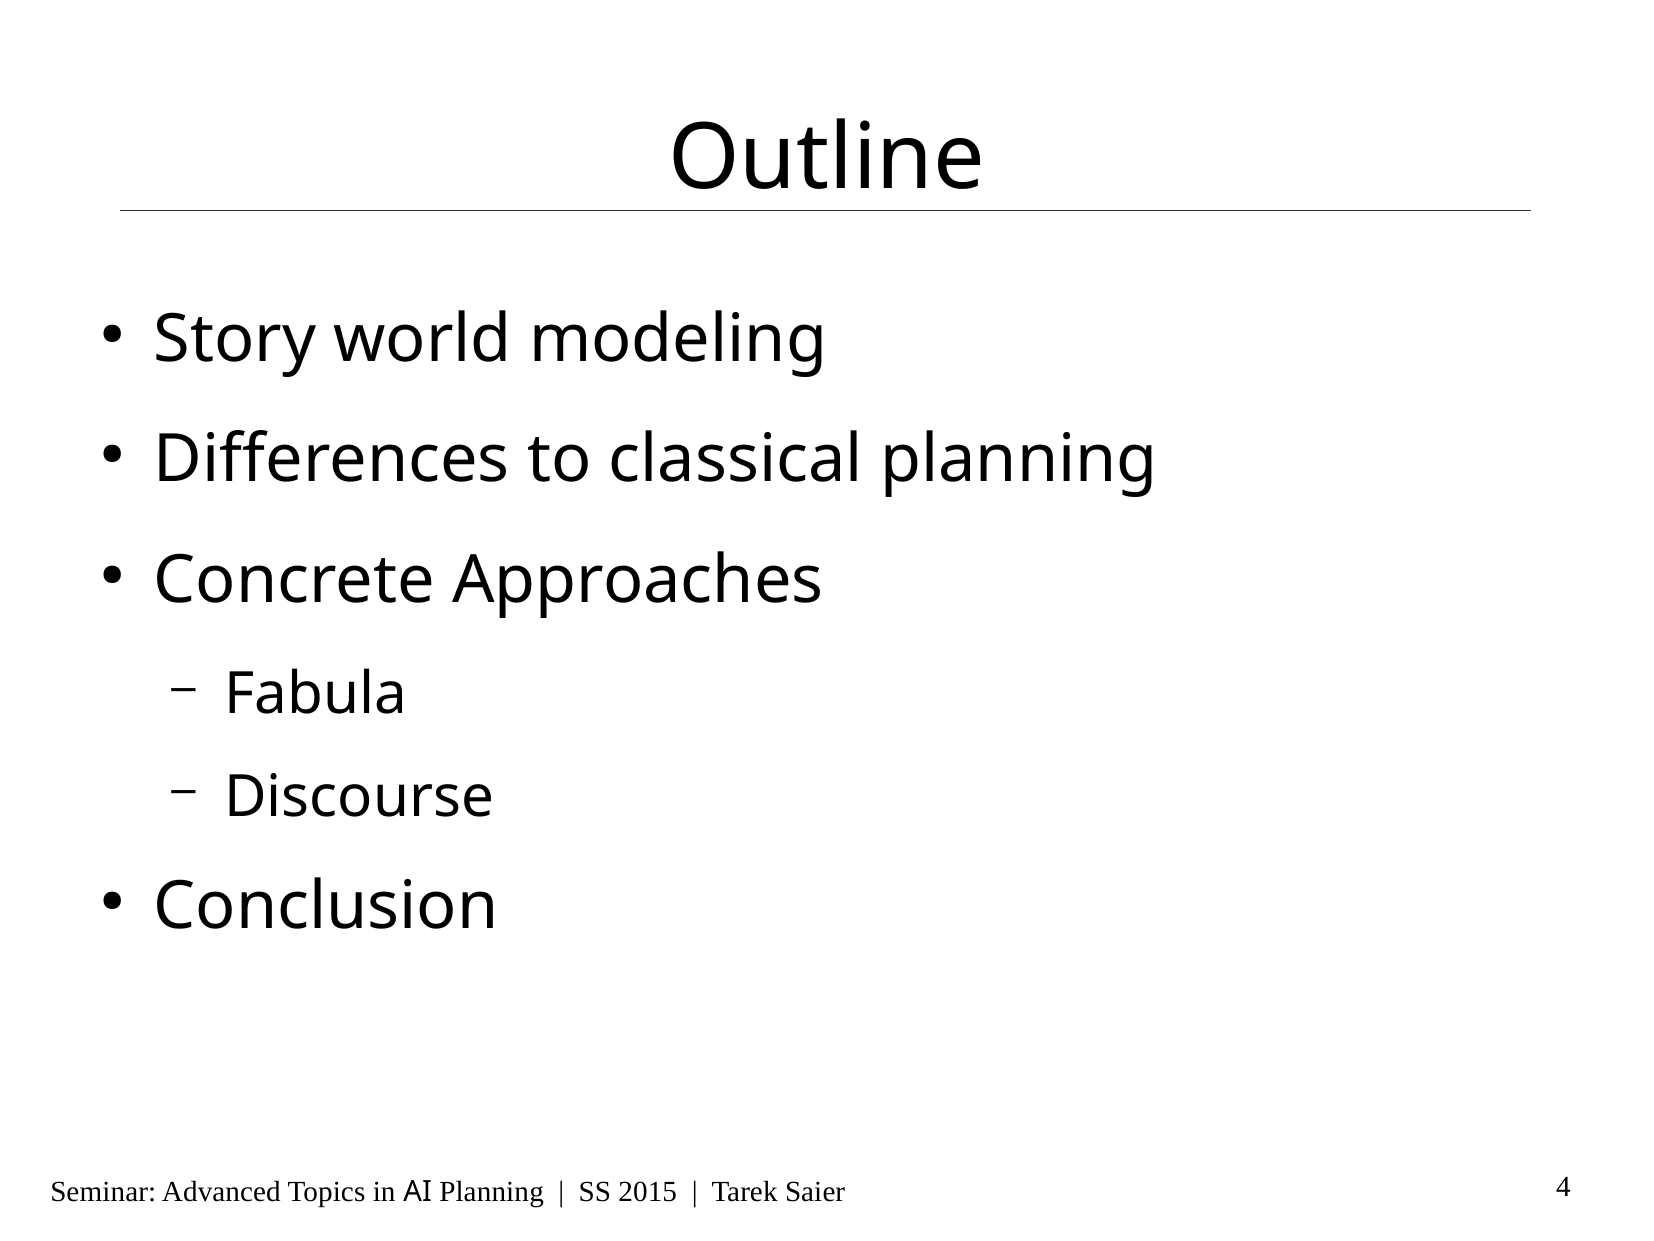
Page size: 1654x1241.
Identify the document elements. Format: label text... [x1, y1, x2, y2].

list Story world modeling Differences to classical planning Concrete Approaches Fabula Discourse Conclusion [82, 290, 1571, 995]
title Outline [82, 49, 1571, 257]
